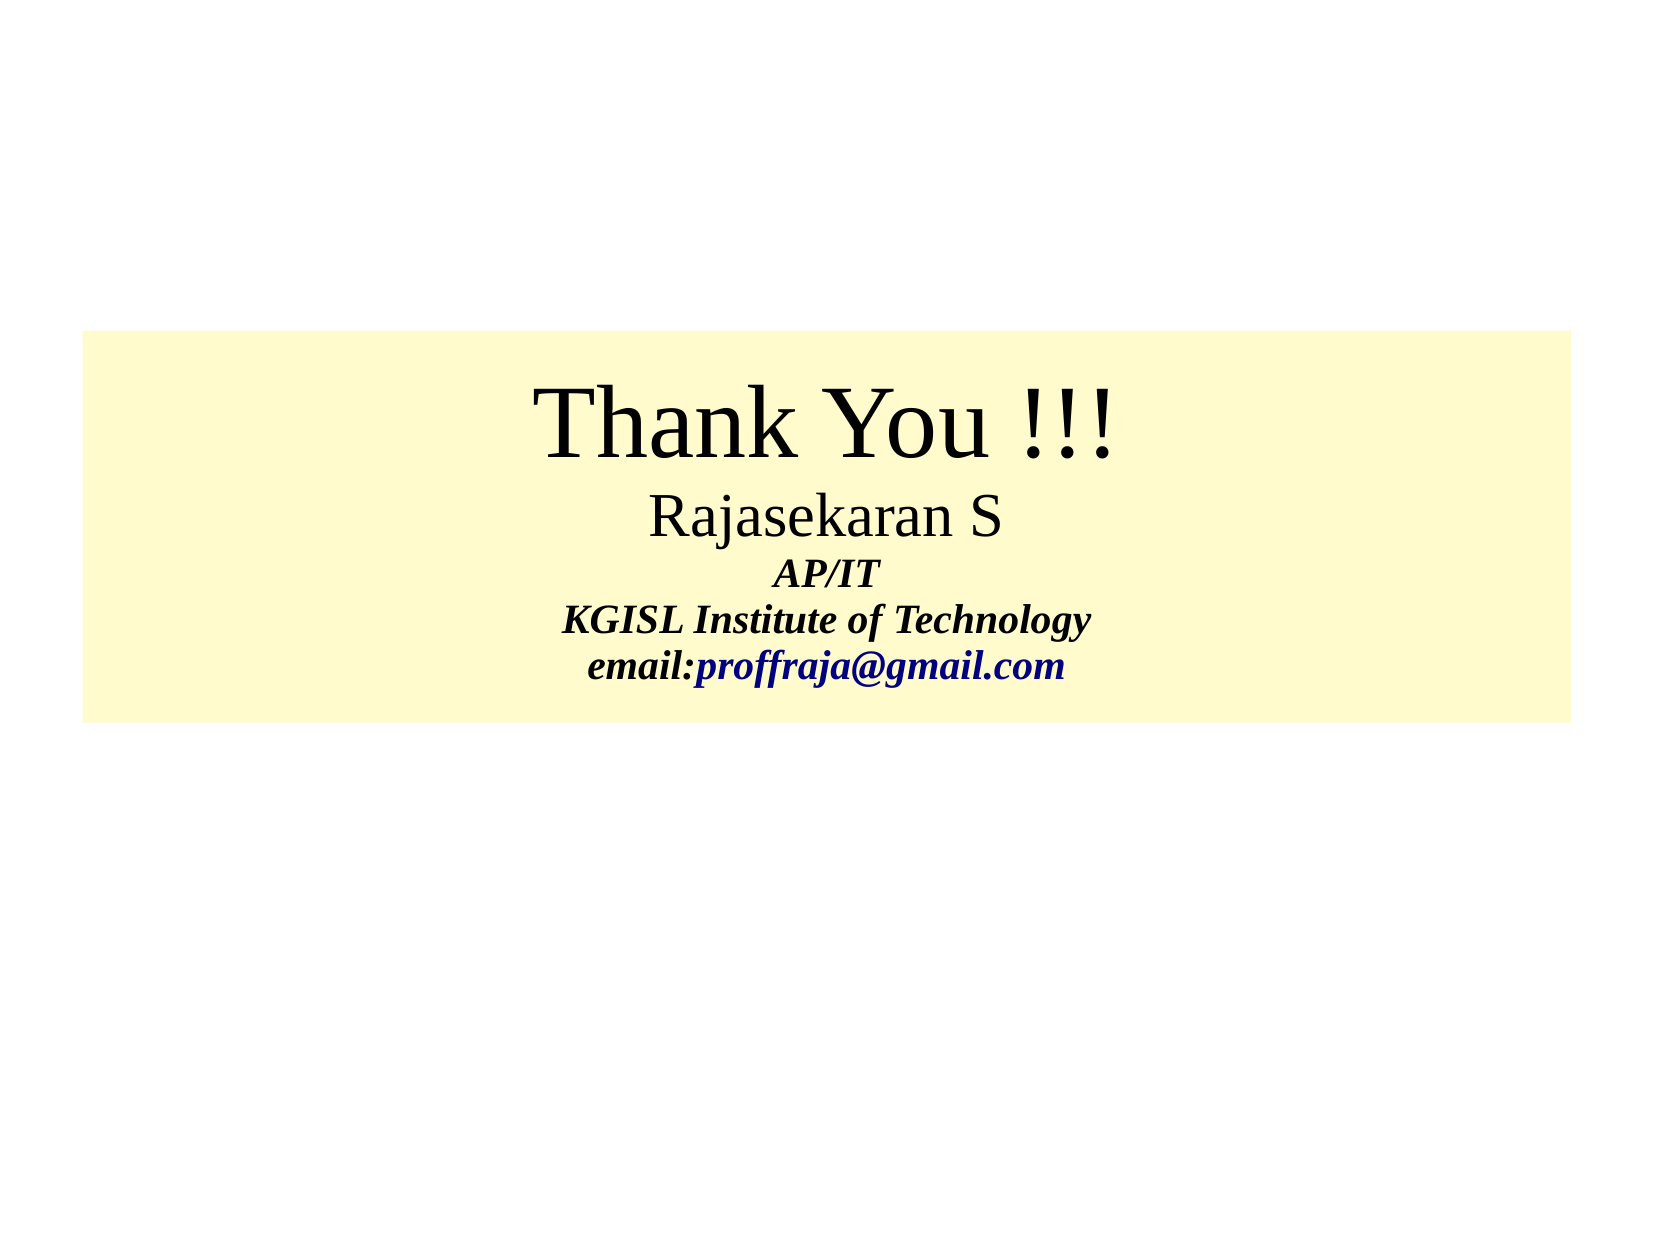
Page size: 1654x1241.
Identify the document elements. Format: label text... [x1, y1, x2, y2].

title Thank You !!! Rajasekaran S AP/IT KGISL Institute of Technology email:proffraja@gmail.com [82, 330, 1571, 723]
